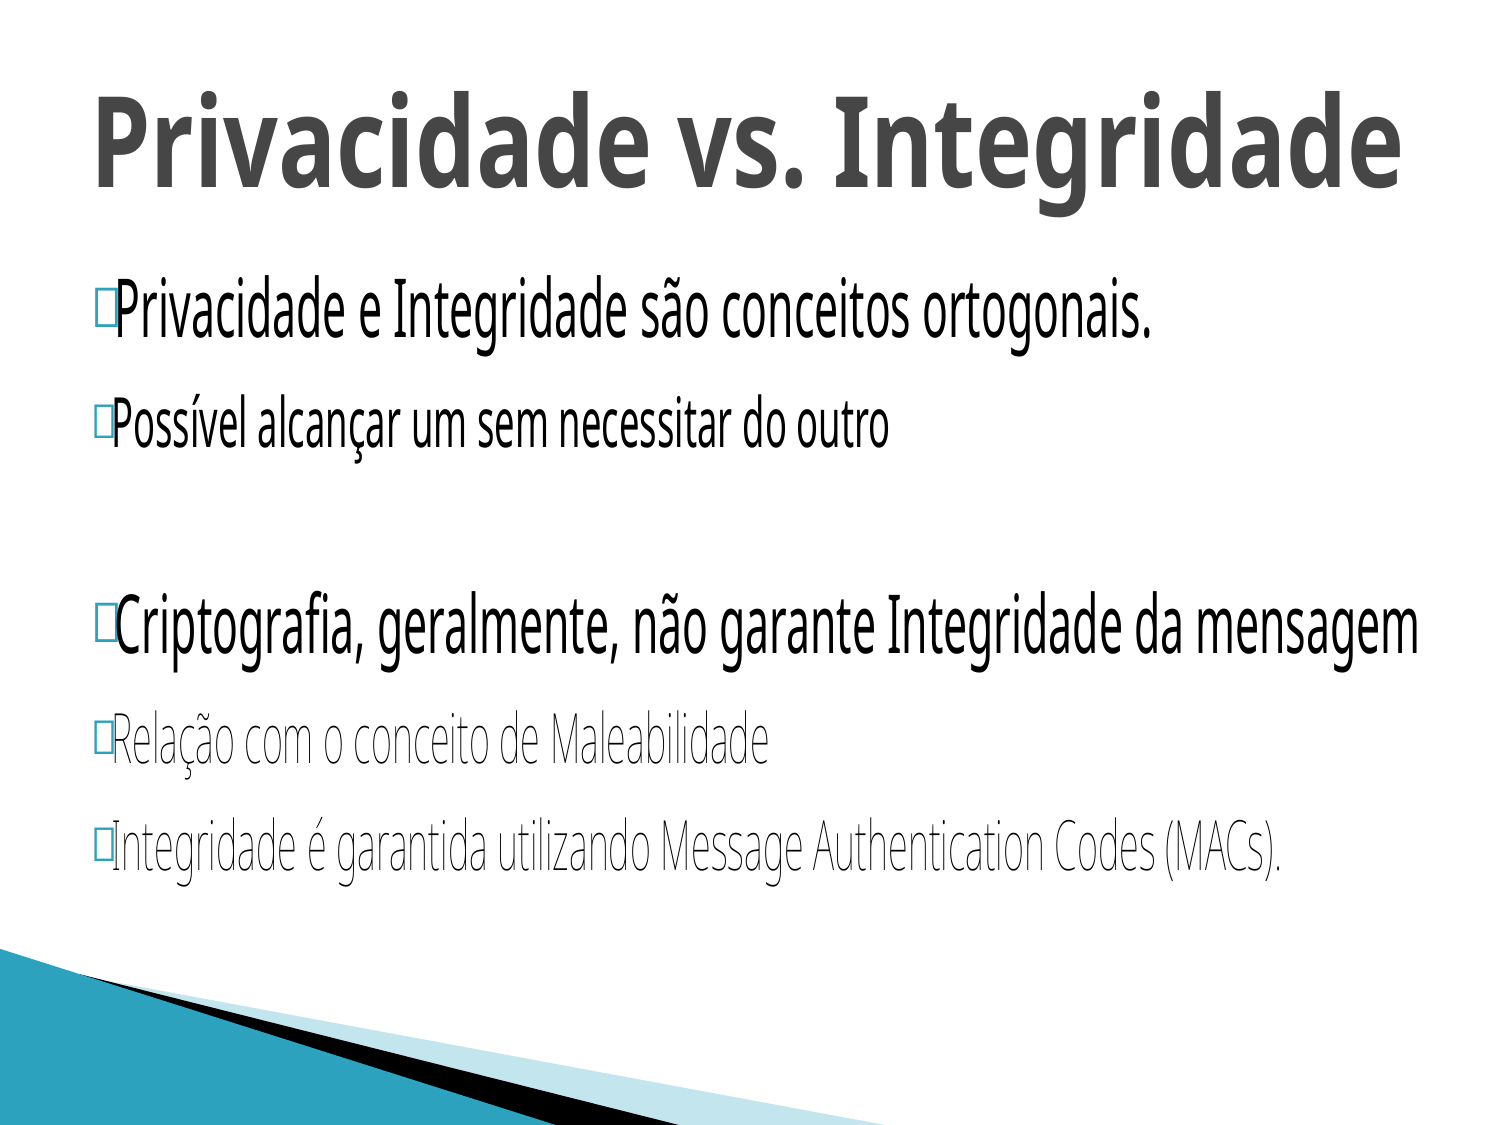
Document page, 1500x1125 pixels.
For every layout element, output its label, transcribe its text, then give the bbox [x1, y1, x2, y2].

title Privacidade vs. Integridade [75, 45, 1426, 233]
list Privacidade e Integridade são conceitos ortogonais. Possível alcançar um sem necessitar do outro Criptografia, geralmente, não garante Integridade da mensagem Relação com o conceito de Maleabilidade Integridade é garantida utilizando Message Authentication Codes (MACs). [75, 243, 1426, 986]
